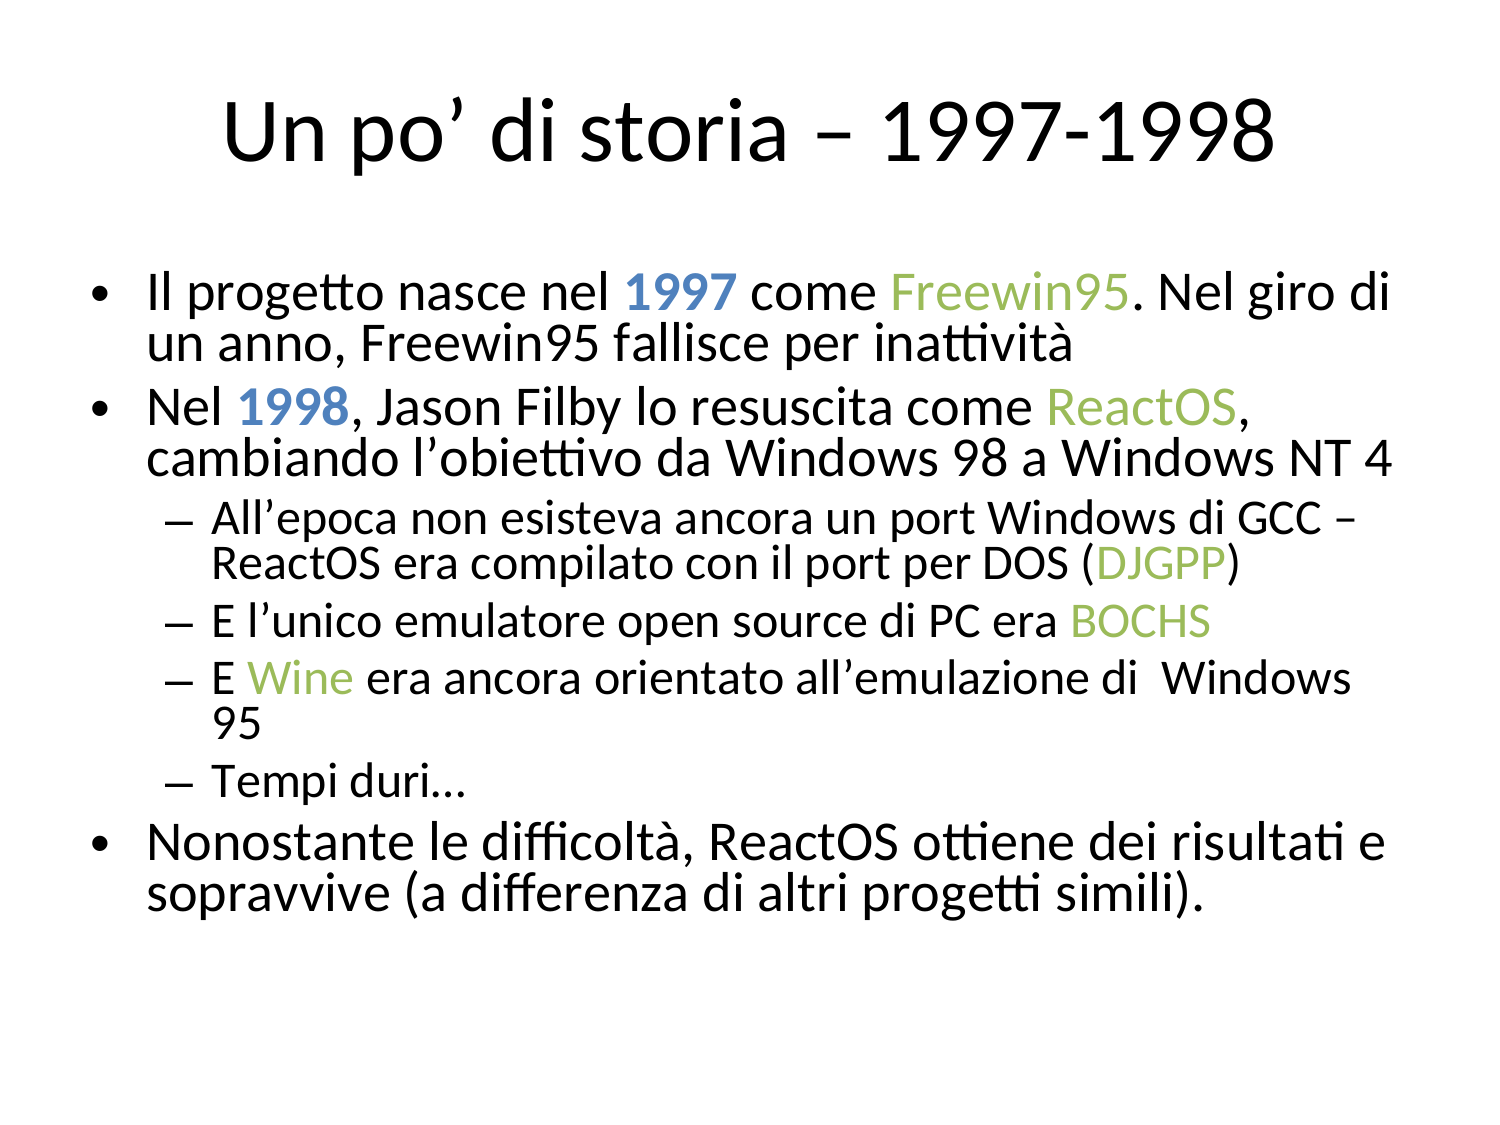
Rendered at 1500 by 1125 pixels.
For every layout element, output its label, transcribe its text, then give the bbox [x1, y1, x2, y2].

title Un po’ di storia – 1997-1998 [75, 45, 1426, 233]
list Il progetto nasce nel 1997 come Freewin95. Nel giro di un anno, Freewin95 fallisce per inattività Nel 1998, Jason Filby lo resuscita come ReactOS, cambiando l’obiettivo da Windows 98 a Windows NT 4 All’epoca non esisteva ancora un port Windows di GCC – ReactOS era compilato con il port per DOS (DJGPP) E l’unico emulatore open source di PC era BOCHS E Wine era ancora orientato all’emulazione di Windows 95 Tempi duri… Nonostante le difficoltà, ReactOS ottiene dei risultati e sopravvive (a differenza di altri progetti simili). [75, 262, 1426, 1044]
